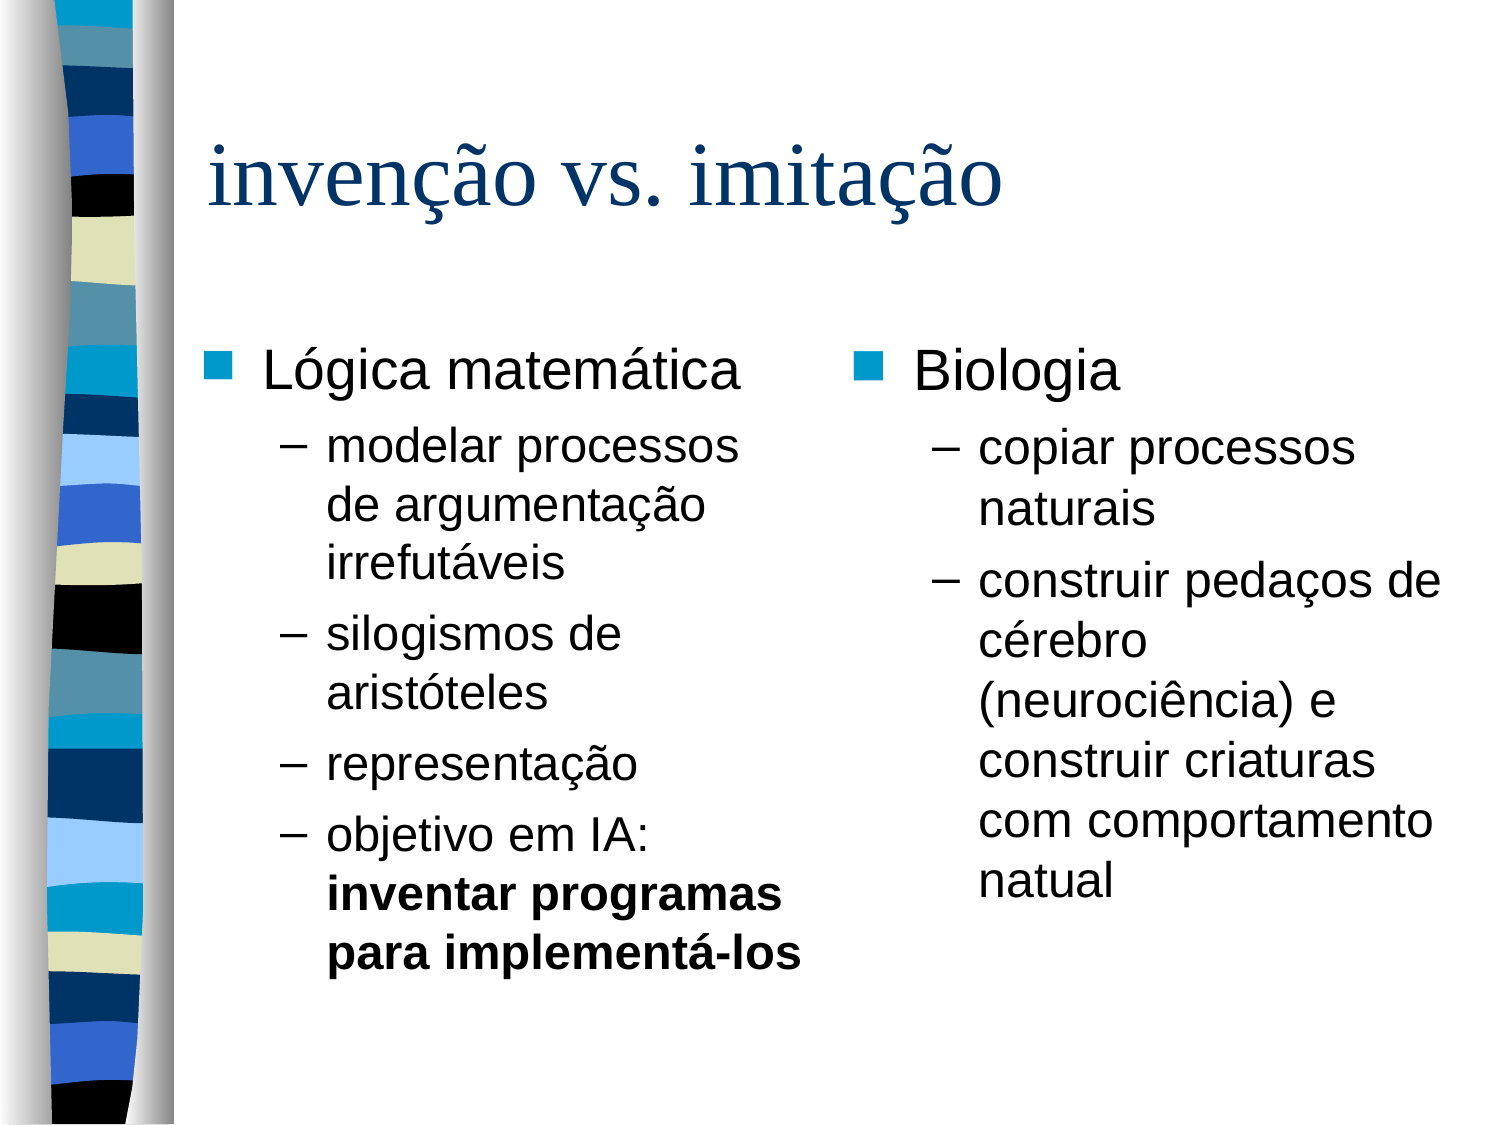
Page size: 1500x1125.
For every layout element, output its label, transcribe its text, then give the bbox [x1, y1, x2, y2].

list Lógica matemática modelar processos de argumentação irrefutáveis silogismos de aristóteles representação objetivo em IA: inventar programas para implementá-los [192, 324, 818, 1000]
list Biologia copiar processos naturais construir pedaços de cérebro (neurociência) e construir criaturas com comportamento natual [842, 324, 1468, 1000]
title invenção vs. imitação [192, 74, 1468, 263]
